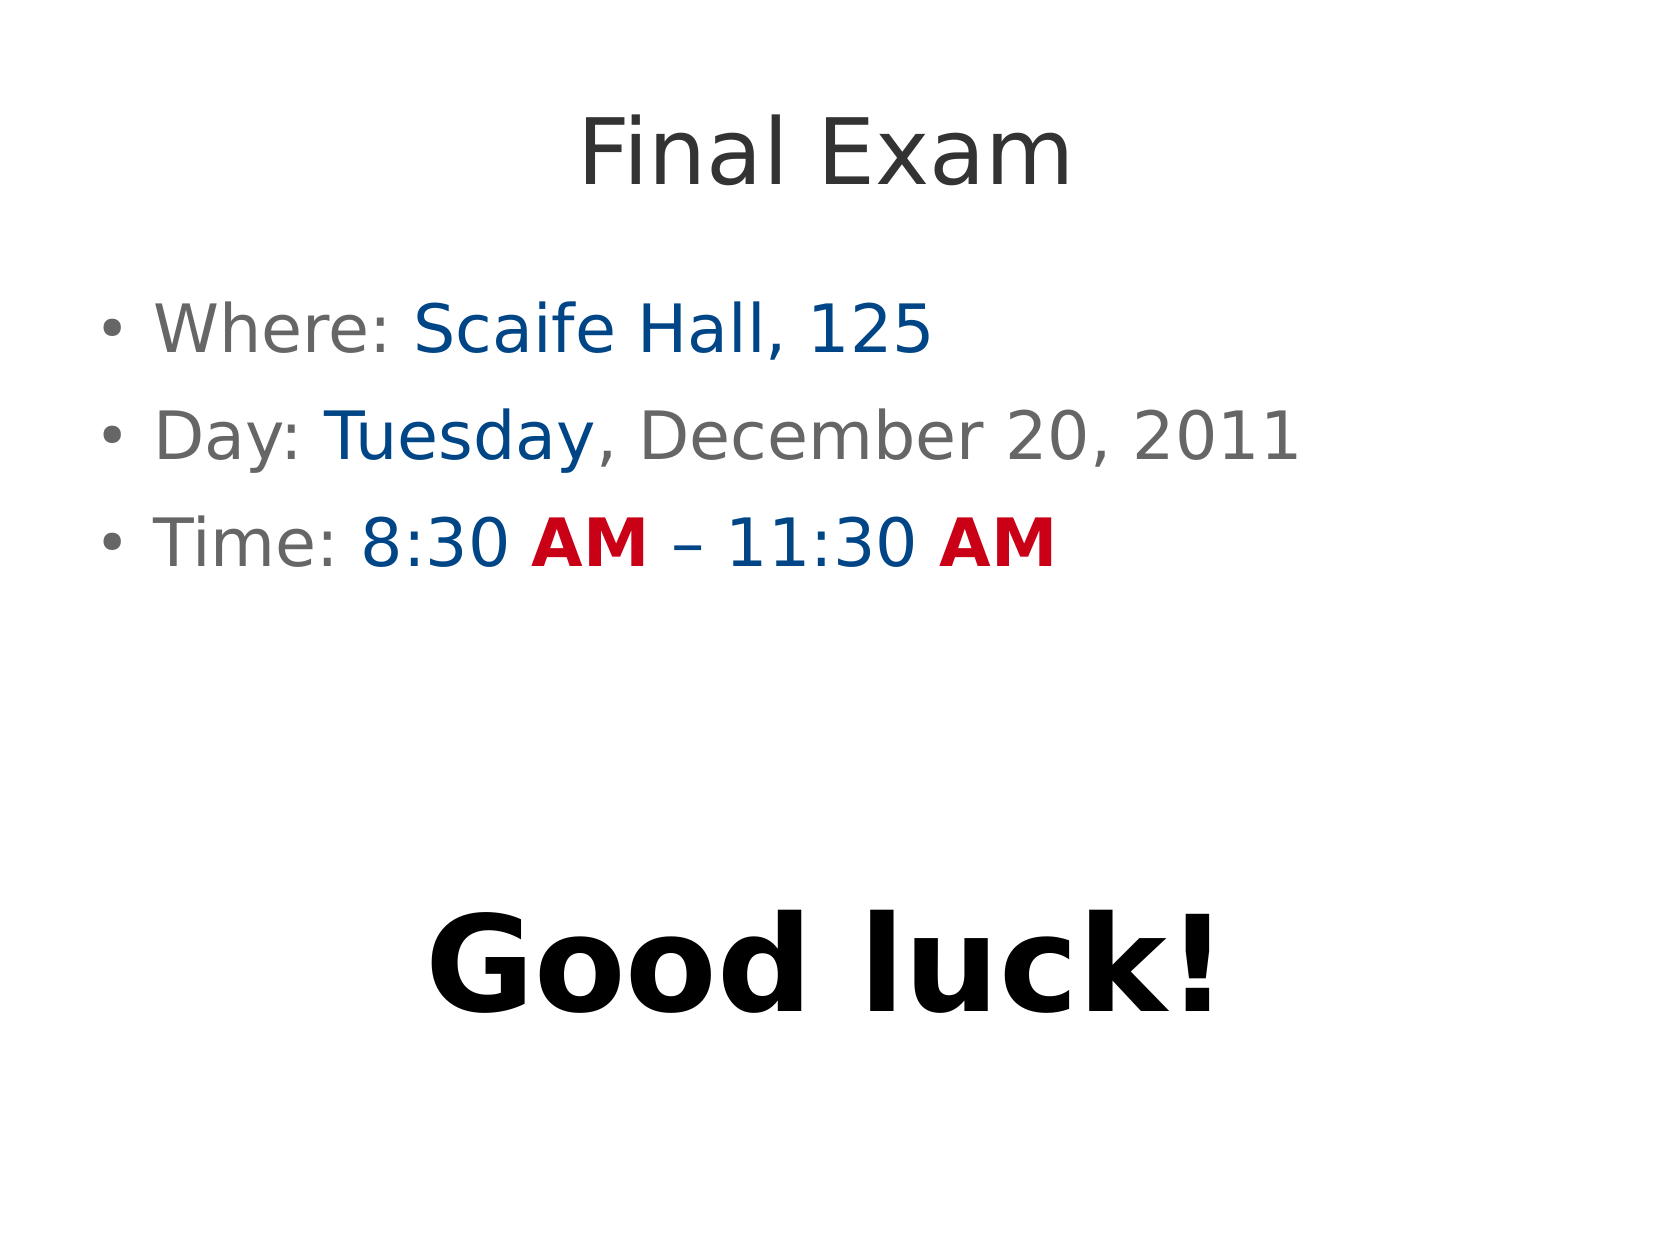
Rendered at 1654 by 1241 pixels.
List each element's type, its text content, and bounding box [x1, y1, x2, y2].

title Final Exam [82, 49, 1571, 257]
text_box Good luck! [410, 879, 1244, 1051]
list Where: Scaife Hall, 125 Day: Tuesday, December 20, 2011 Time: 8:30 AM – 11:30 AM [82, 290, 1571, 1109]
